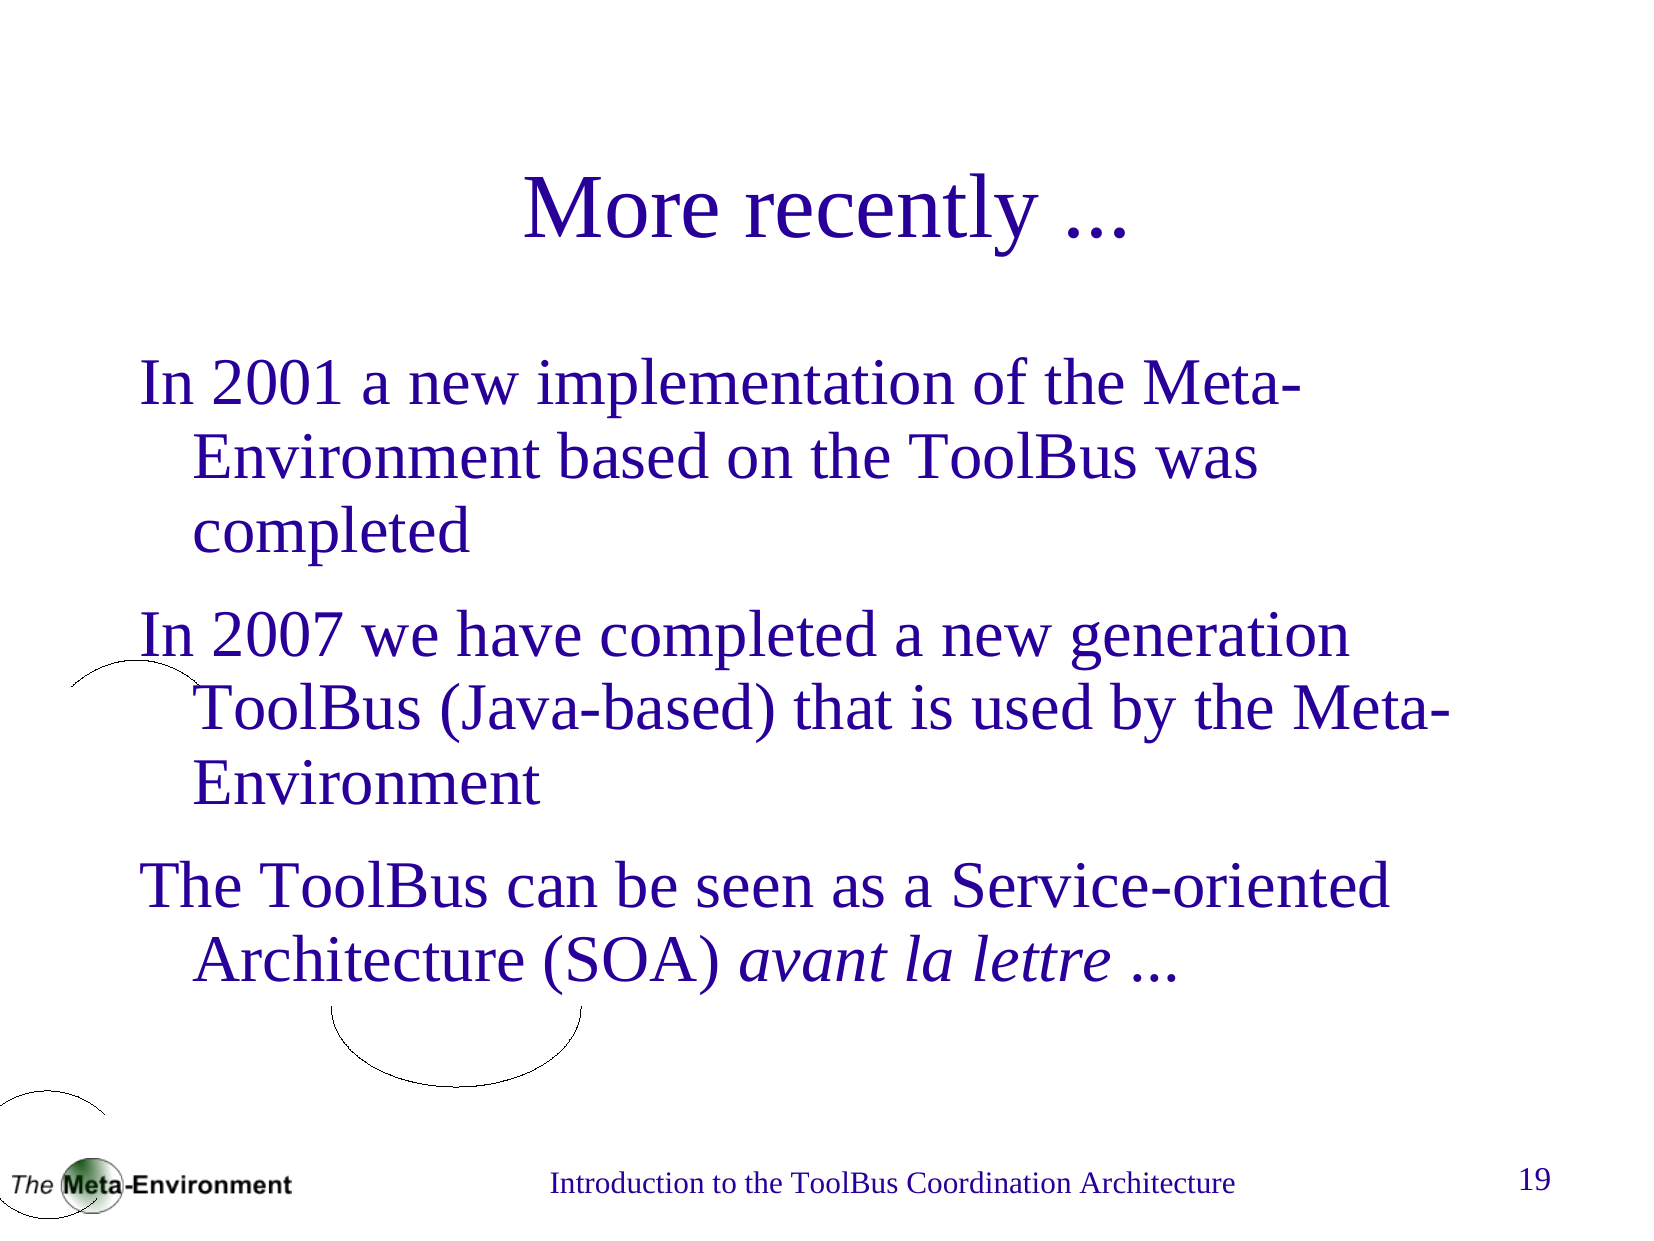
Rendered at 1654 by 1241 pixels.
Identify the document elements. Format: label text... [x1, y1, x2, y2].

picture [12, 1158, 292, 1214]
list In 2001 a new implementation of the Meta-Environment based on the ToolBus was completed In 2007 we have completed a new generation ToolBus (Java-based) that is used by the Meta-Environment The ToolBus can be seen as a Service-oriented Architecture (SOA) avant la lettre ... [121, 344, 1534, 1127]
title More recently ... [121, 102, 1534, 311]
